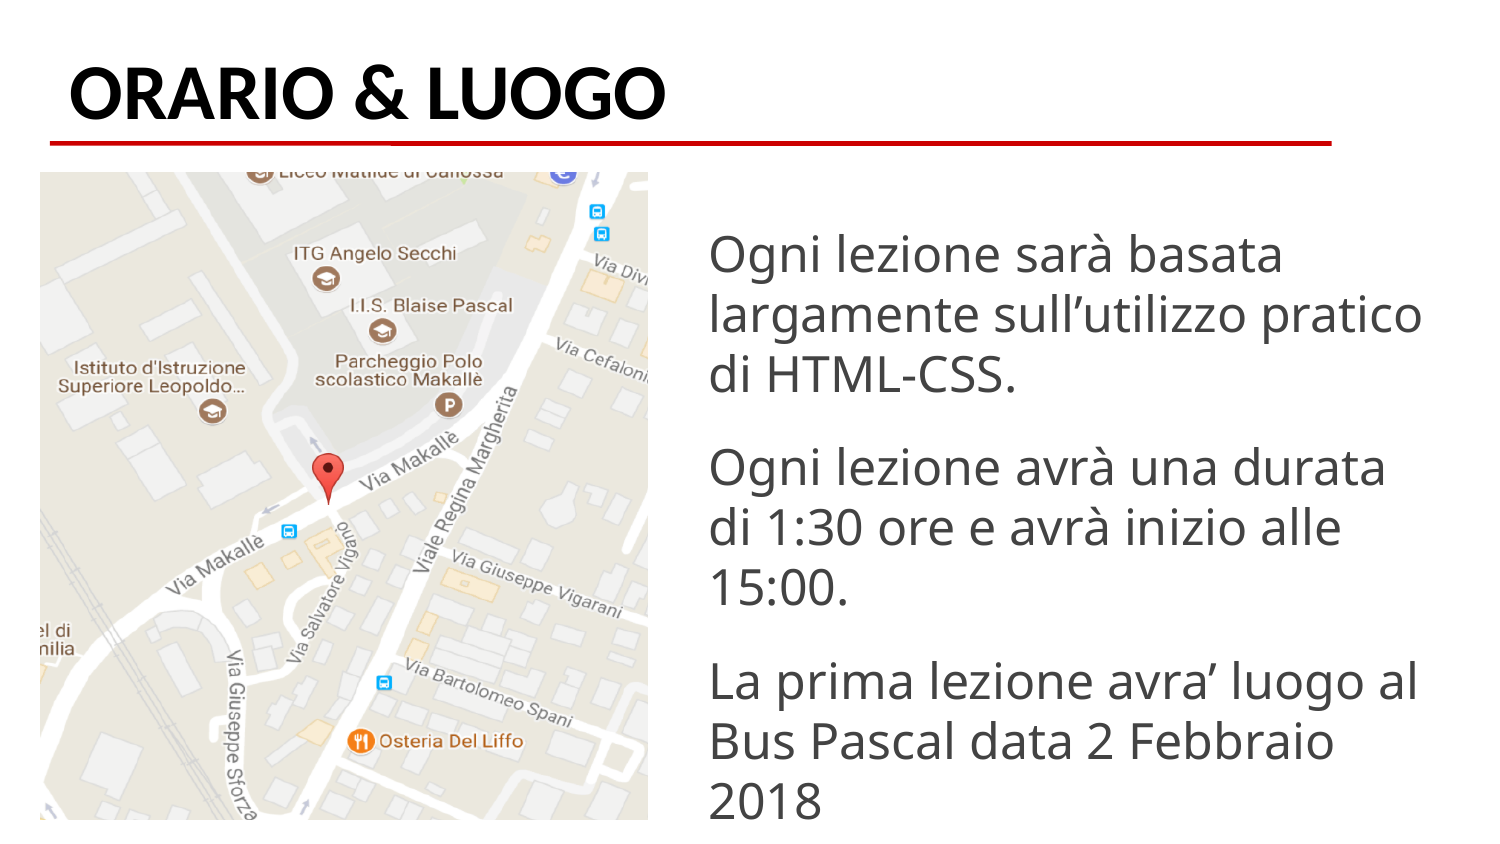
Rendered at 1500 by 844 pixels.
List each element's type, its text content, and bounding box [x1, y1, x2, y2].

list Ogni lezione sarà basata largamente sull’utilizzo pratico di HTML-CSS. Ogni lezione avrà una durata di 1:30 ore e avrà inizio alle 15:00. La prima lezione avra’ luogo al Bus Pascal data 2 Febbraio 2018 [693, 207, 1442, 820]
picture [40, 172, 648, 820]
title ORARIO & LUOGO [54, 24, 1317, 113]
